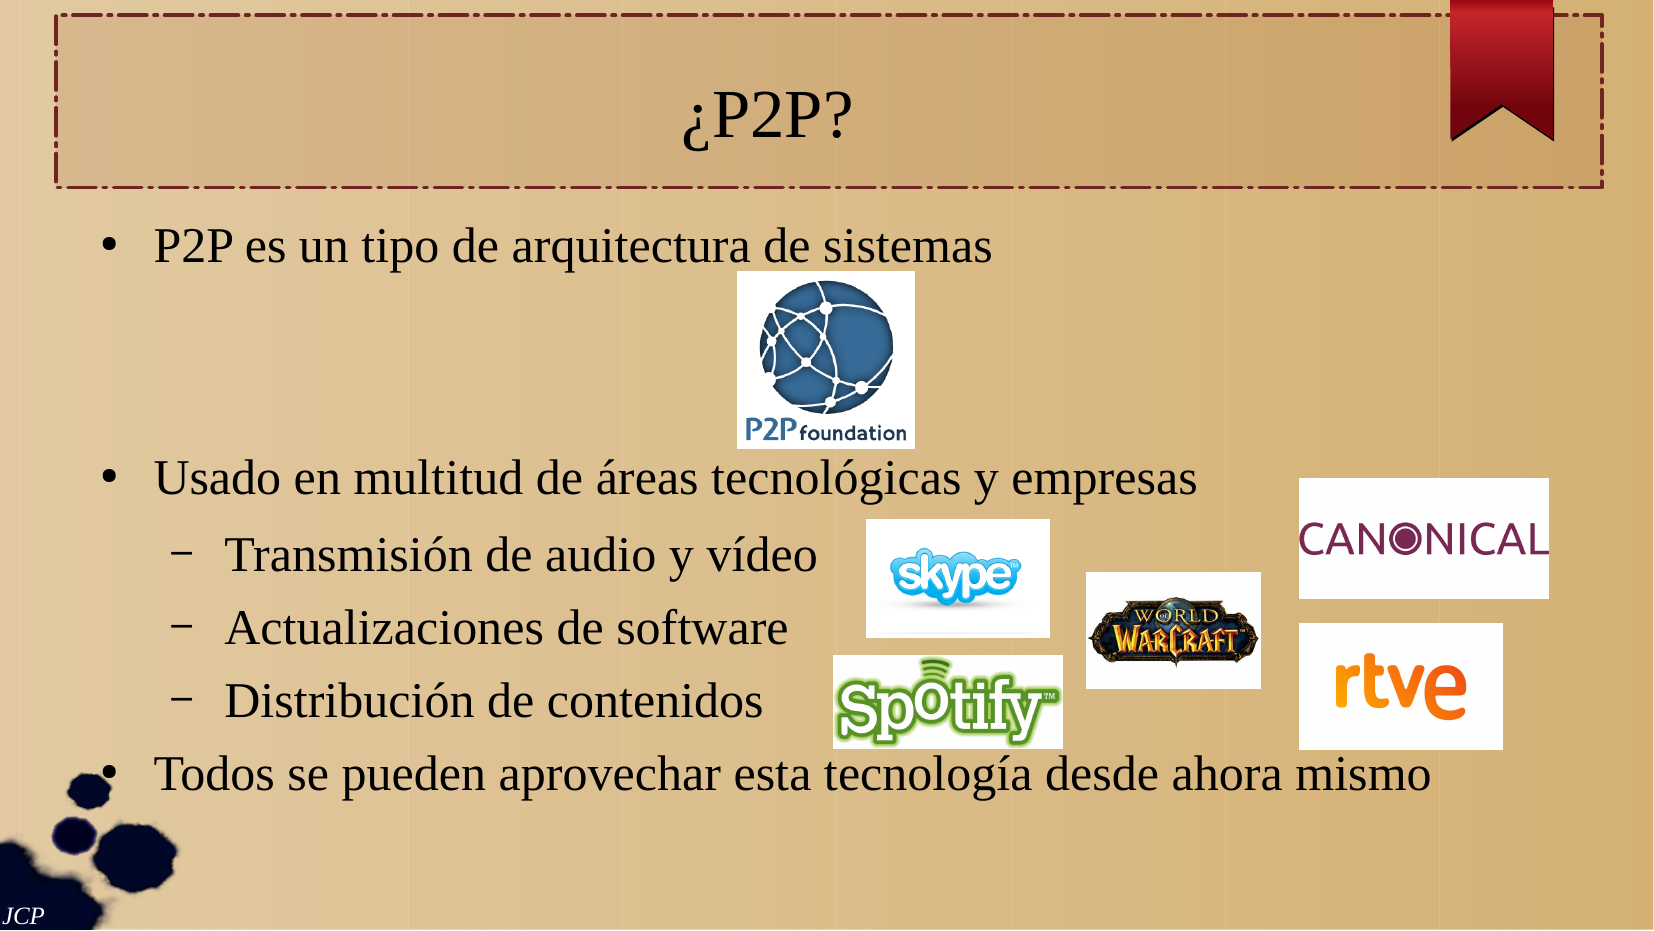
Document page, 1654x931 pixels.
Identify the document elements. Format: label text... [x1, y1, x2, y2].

picture [833, 655, 1063, 749]
title ¿P2P? [82, 37, 1453, 193]
list P2P es un tipo de arquitectura de sistemas Usado en multitud de áreas tecnológicas y empresas Transmisión de audio y vídeo Actualizaciones de software Distribución de contenidos Todos se pueden aprovechar esta tecnología desde ahora mismo [82, 217, 1538, 886]
picture [1299, 478, 1549, 599]
title JCP [0, 902, 48, 931]
picture [1299, 623, 1503, 751]
picture [1086, 572, 1261, 689]
picture [866, 519, 1050, 638]
